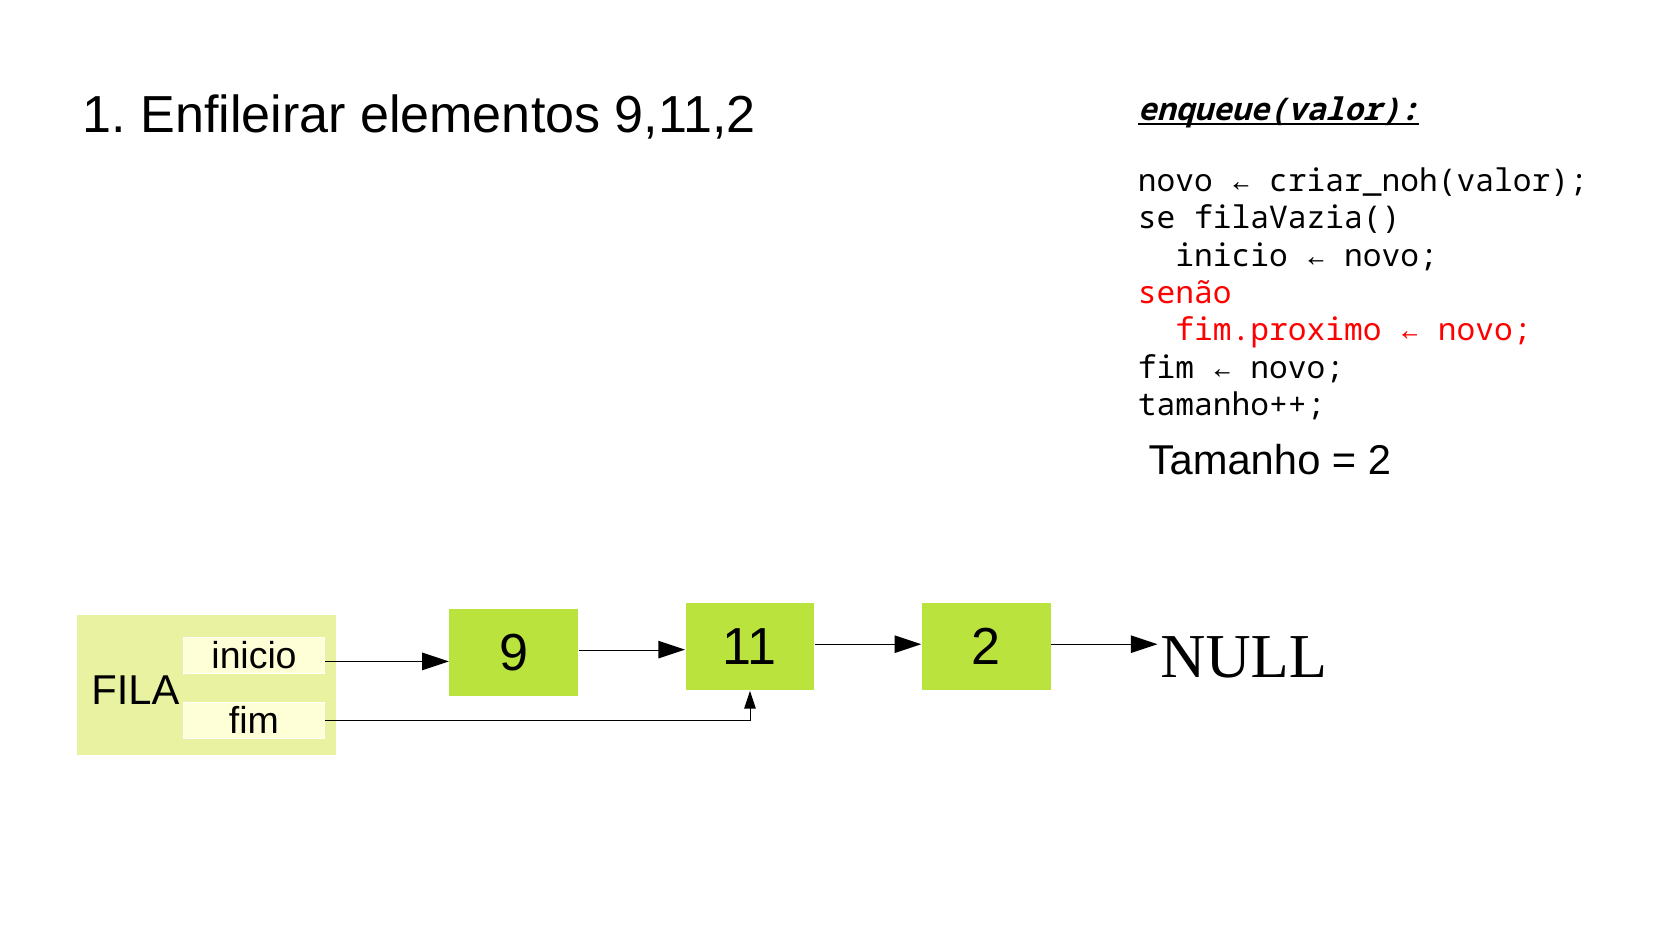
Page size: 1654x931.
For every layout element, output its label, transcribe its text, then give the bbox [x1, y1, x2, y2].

text_box NULL [1145, 614, 1347, 692]
text_box 2 [921, 602, 1052, 691]
title 1. Enfileirar elementos 9,11,2 [82, 37, 1571, 193]
text_box [195, 662, 337, 720]
text_box [76, 614, 337, 661]
text_box [76, 721, 337, 756]
text_box 9 [448, 608, 579, 697]
text_box enqueue(valor): novo ← criar_noh(valor); se filaVazia() inicio ← novo; senão fim.proximo ← novo; fim ← novo; tamanho++; [1123, 81, 1613, 430]
text_box Tamanho = 2 [1133, 430, 1418, 491]
text_box fim [183, 702, 325, 739]
text_box FILA [76, 659, 195, 721]
text_box 11 [685, 602, 815, 691]
text_box inicio [183, 637, 325, 674]
